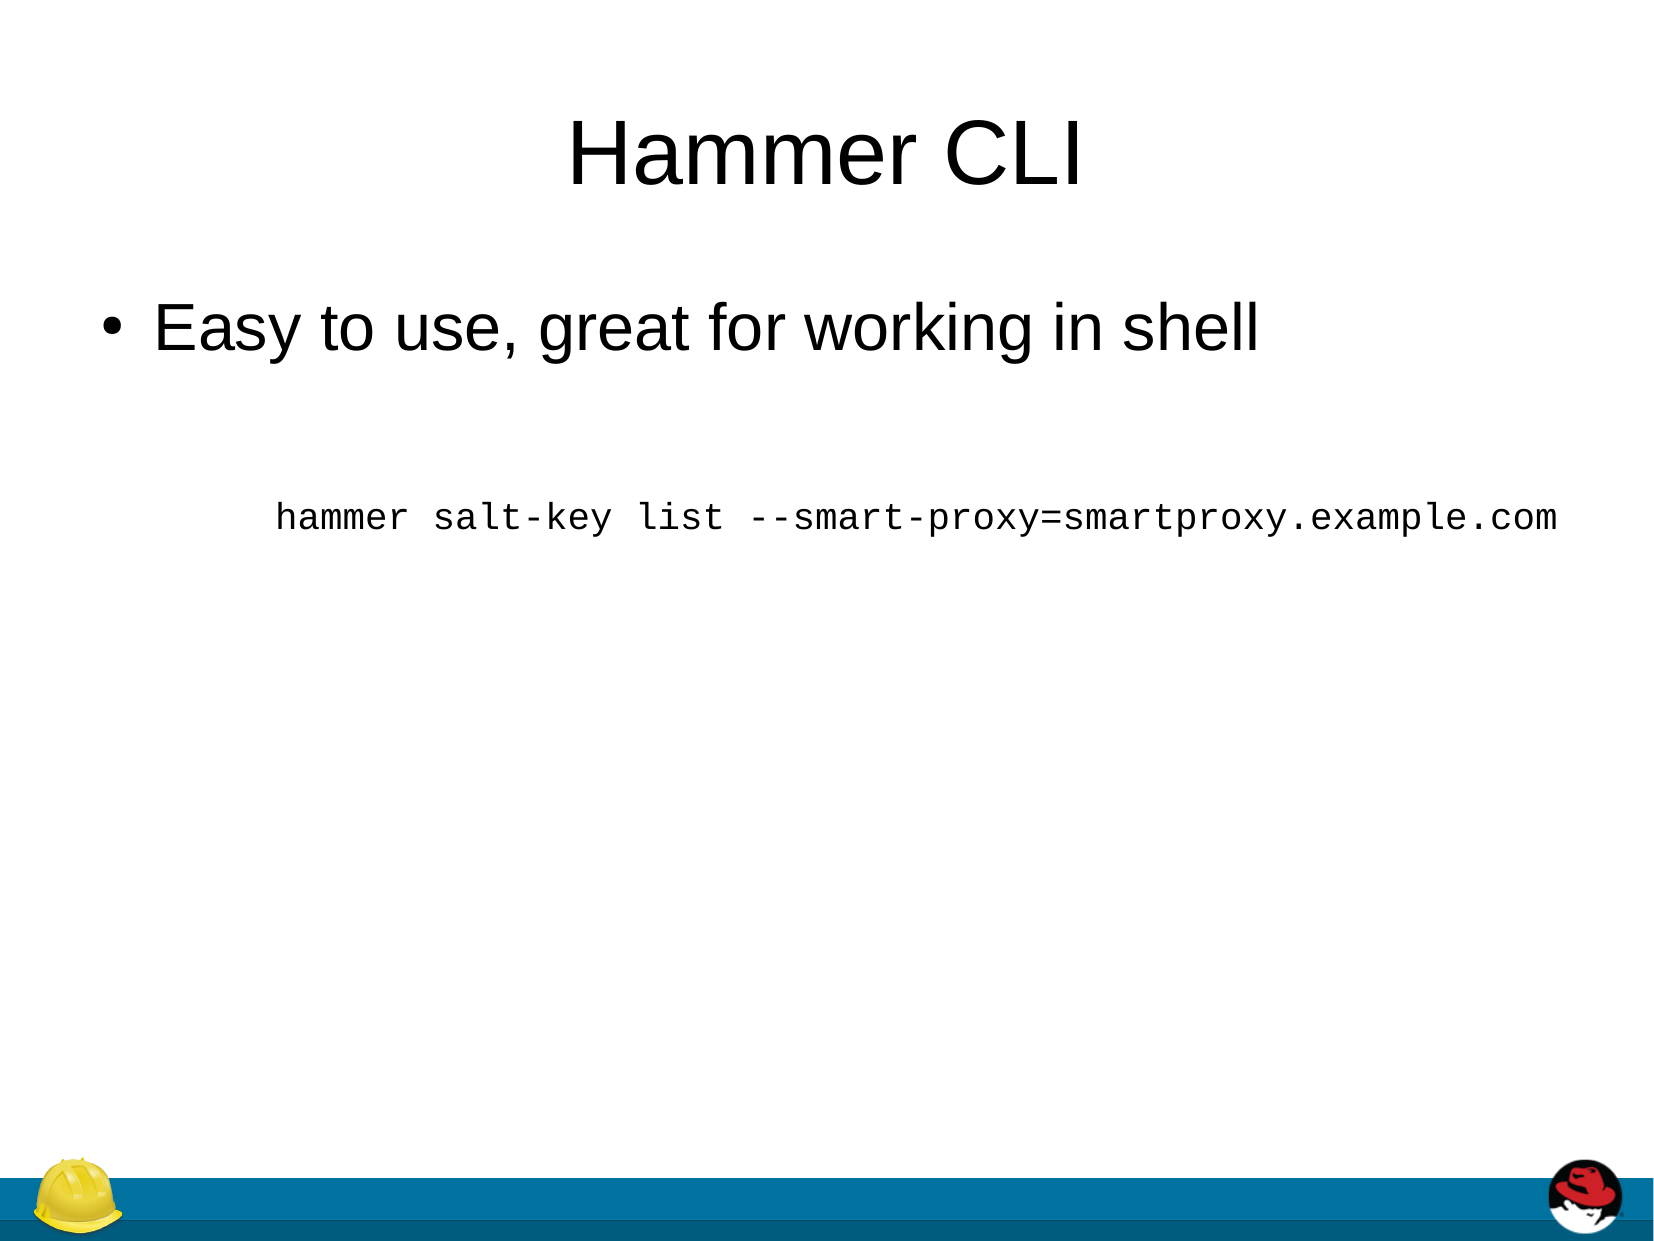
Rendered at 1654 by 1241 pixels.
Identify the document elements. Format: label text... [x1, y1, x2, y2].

picture [1547, 1157, 1630, 1233]
list Easy to use, great for working in shell hammer salt-key list --smart-proxy=smartproxy.example.com [82, 290, 1571, 1010]
title Hammer CLI [82, 49, 1571, 257]
picture [23, 1145, 130, 1235]
